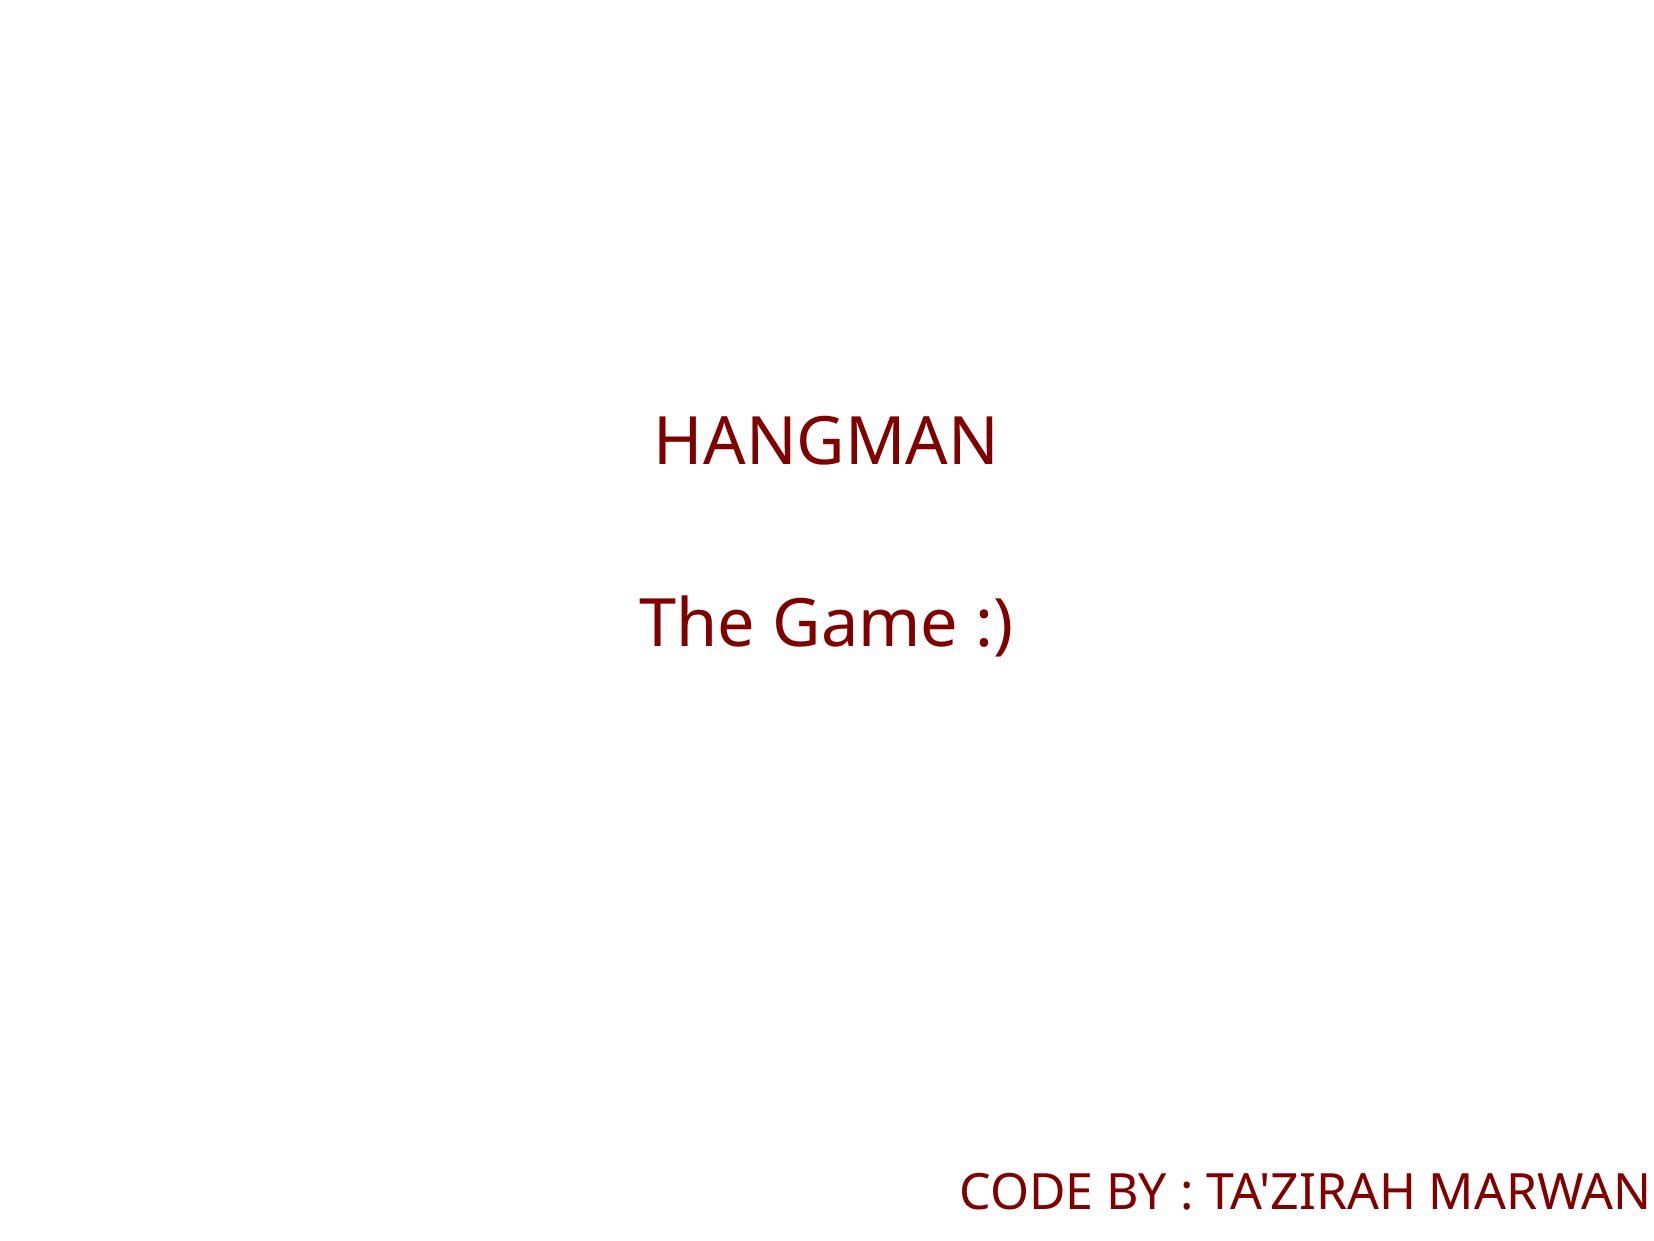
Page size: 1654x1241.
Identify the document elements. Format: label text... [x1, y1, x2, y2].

subtitle HANGMAN The Game :) [82, 49, 1571, 1010]
text_box CODE BY : TA'ZIRAH MARWAN [945, 1148, 1617, 1216]
